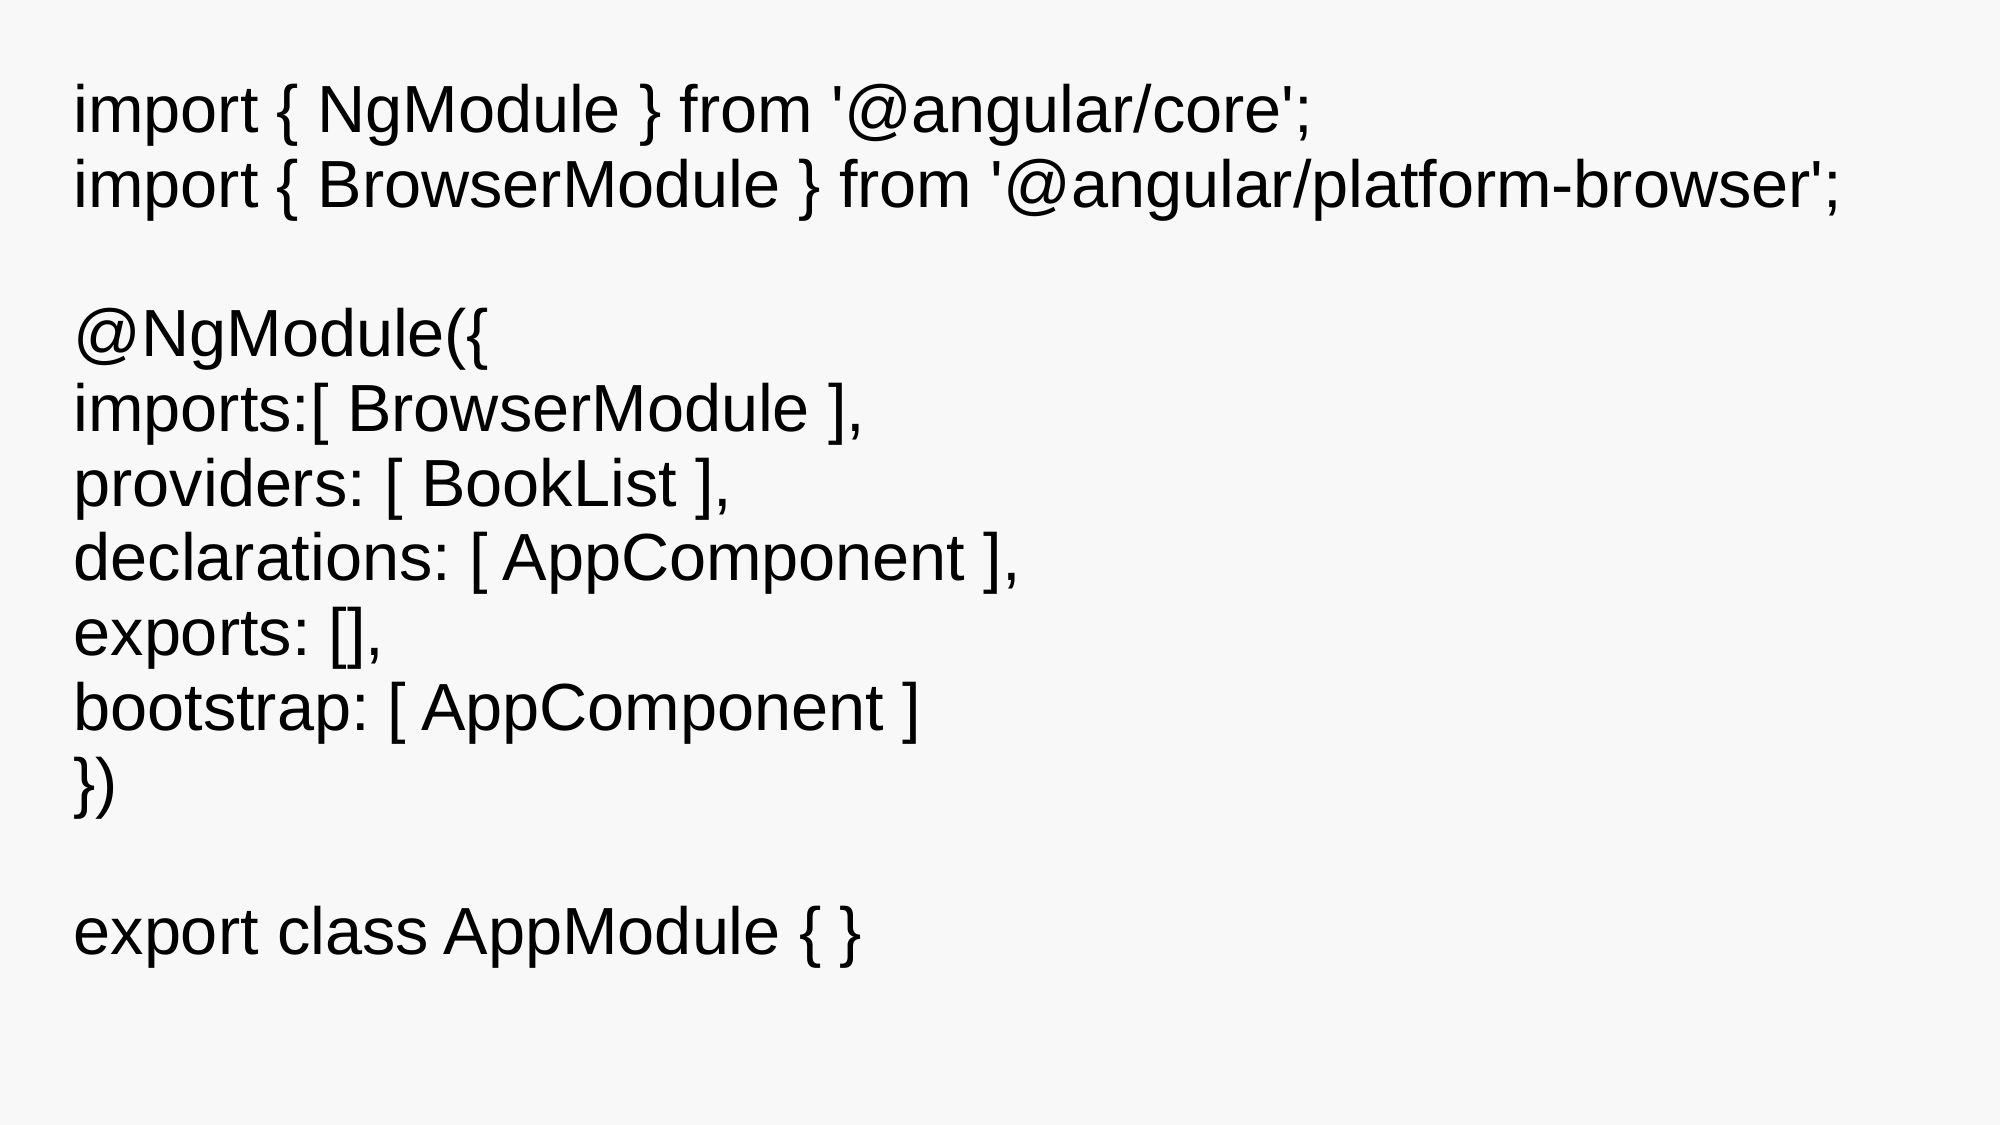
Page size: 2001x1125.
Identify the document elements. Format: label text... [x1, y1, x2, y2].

text_box import { NgModule } from '@angular/core'; import { BrowserModule } from '@angular/platform-browser'; @NgModule({ imports:[ BrowserModule ], providers: [ BookList ], declarations: [ AppComponent ], exports: [], bootstrap: [ AppComponent ] }) export class AppModule { } [59, 64, 1973, 1052]
